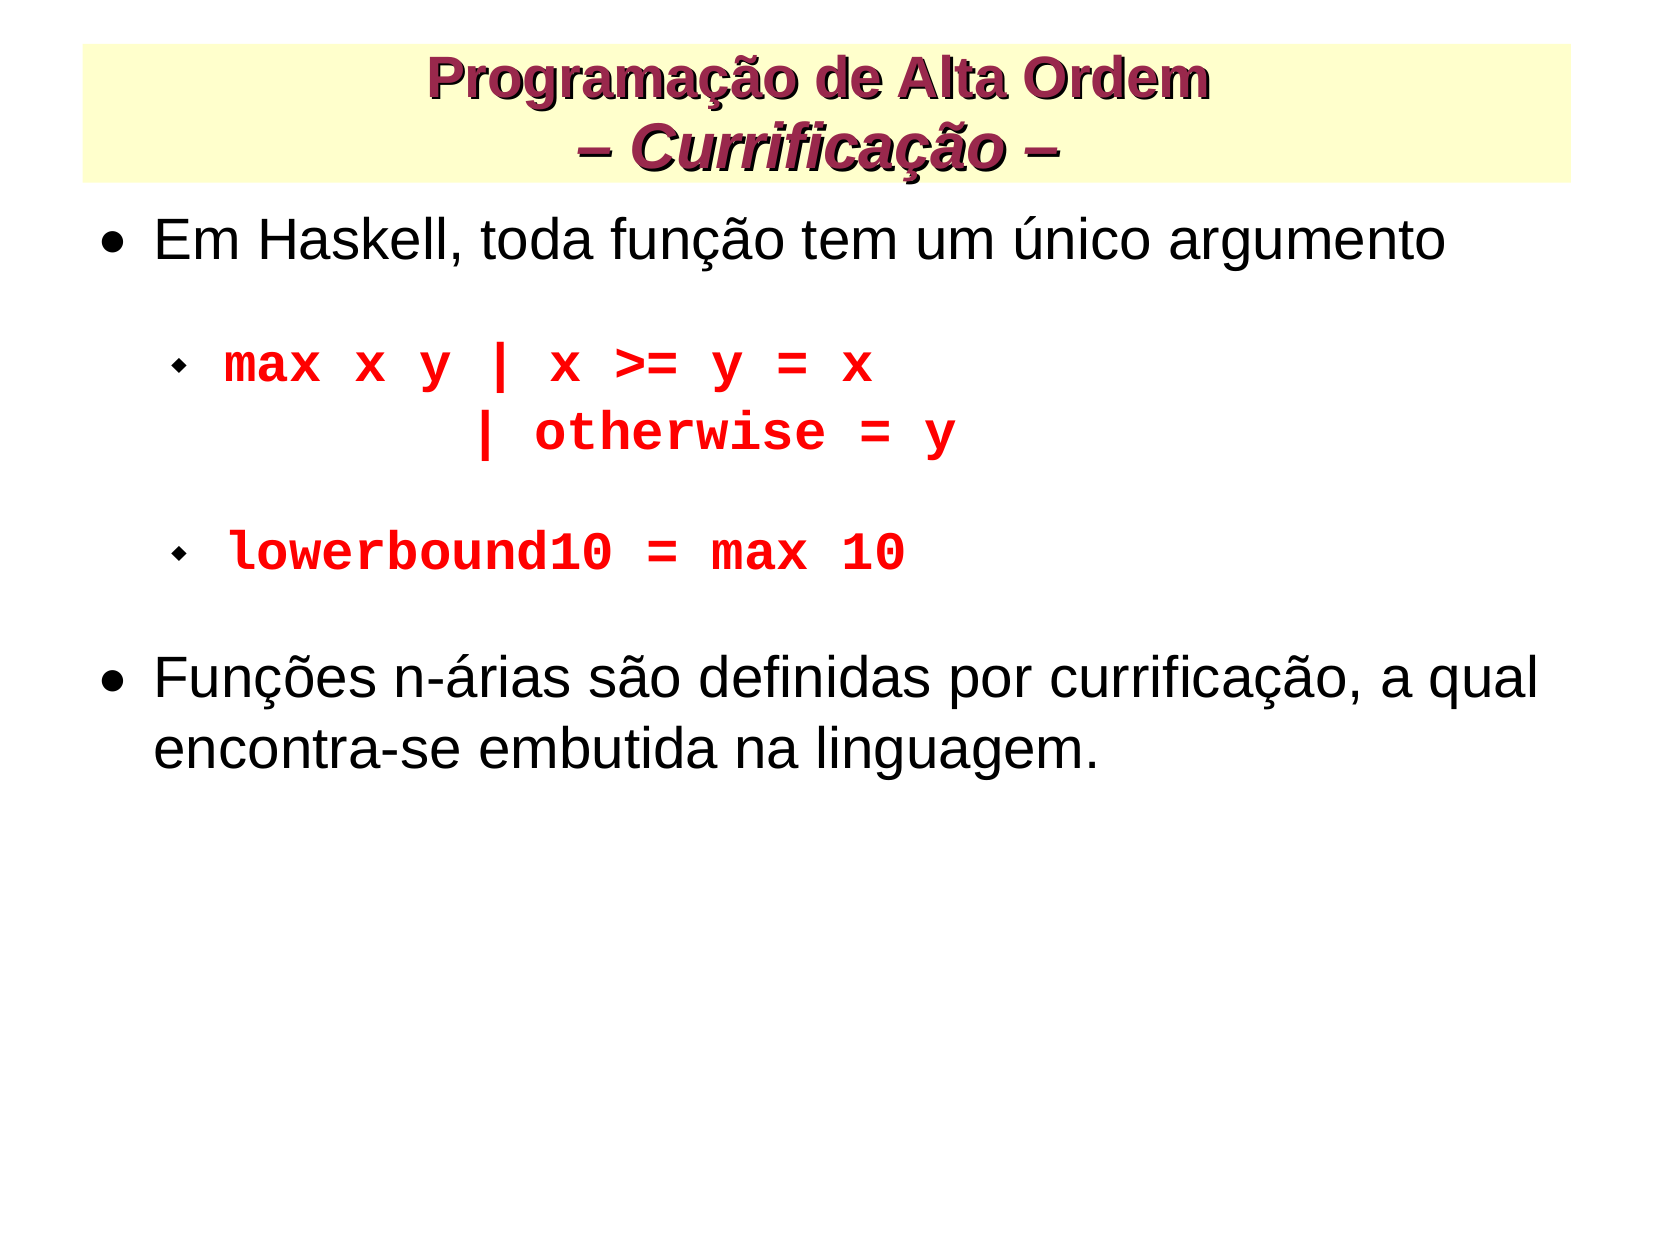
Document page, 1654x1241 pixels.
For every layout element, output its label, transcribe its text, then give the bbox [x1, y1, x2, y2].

title Programação de Alta Ordem – Currificação – [82, 43, 1571, 183]
list Em Haskell, toda função tem um único argumento max x y | x >= y = x | otherwise = y lowerbound10 = max 10 Funções n-árias são definidas por currificação, a qual encontra-se embutida na linguagem. [82, 206, 1571, 1137]
